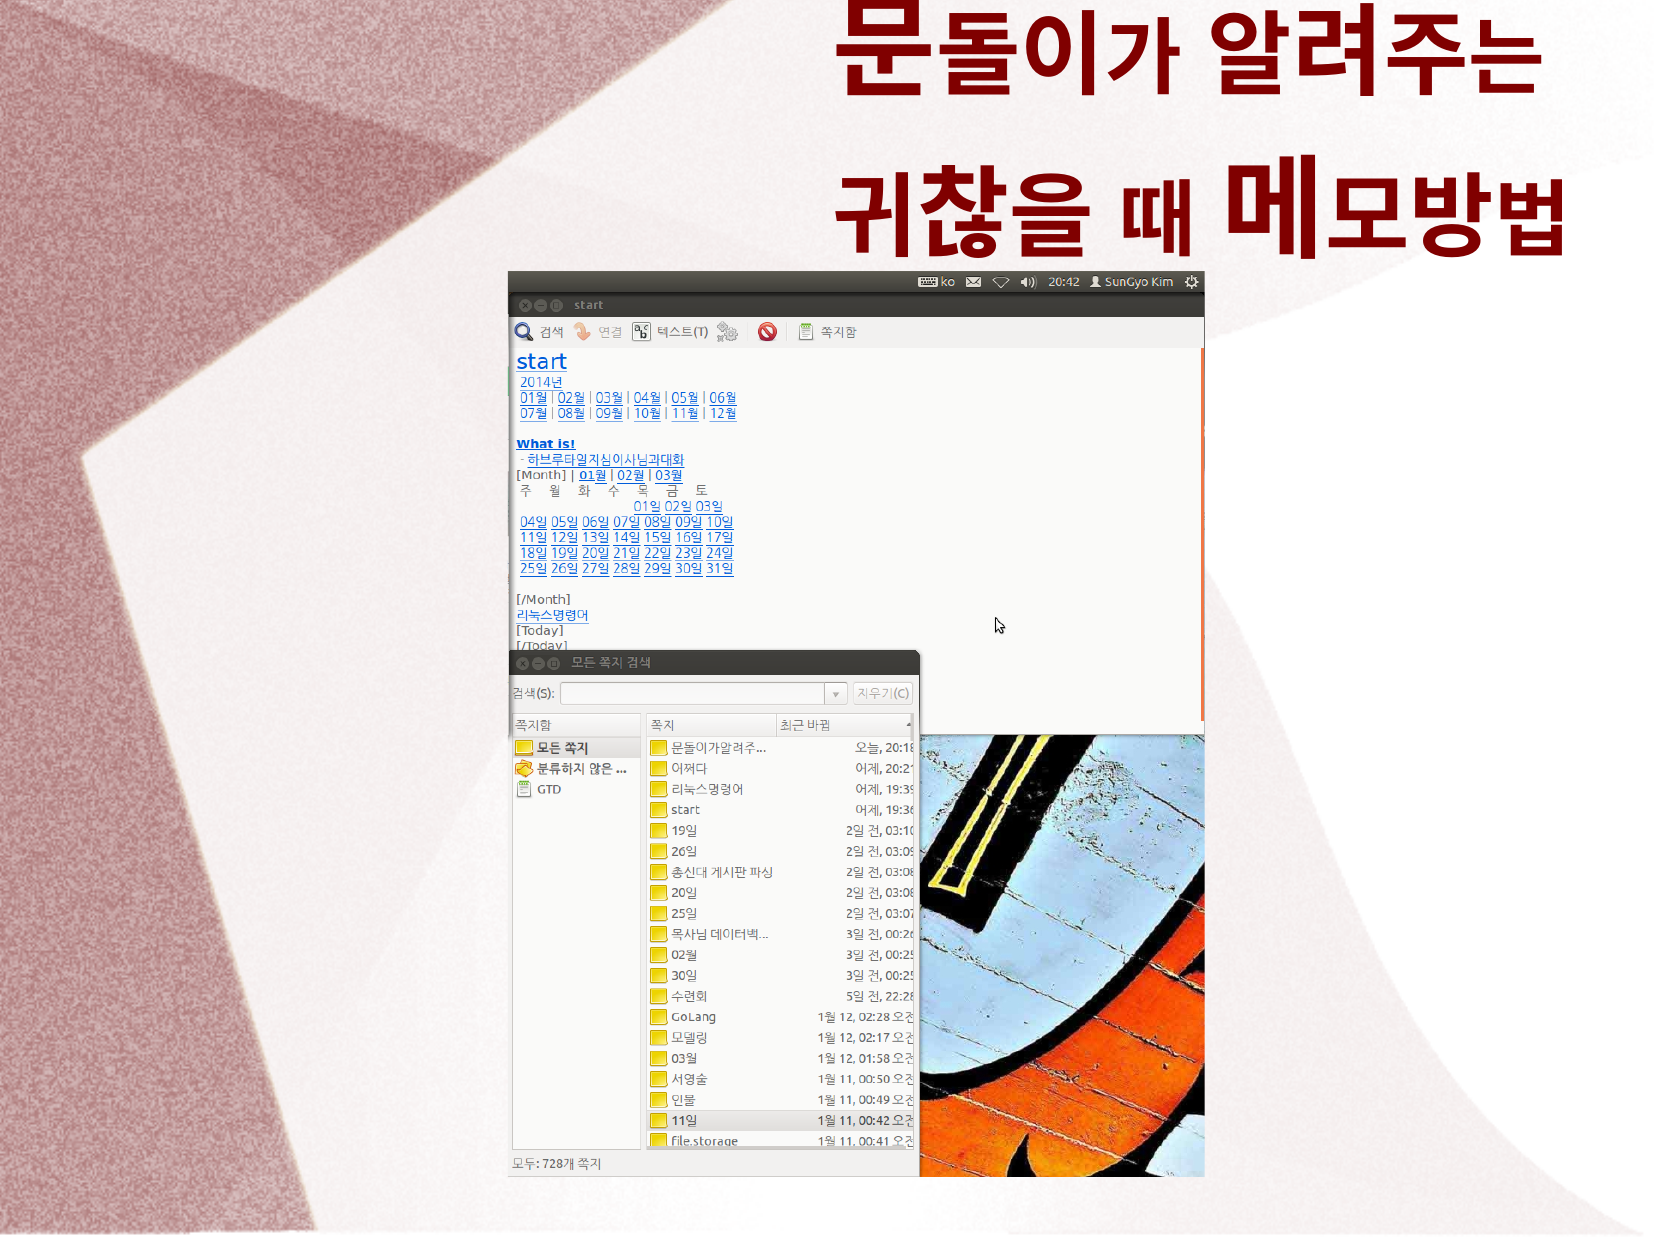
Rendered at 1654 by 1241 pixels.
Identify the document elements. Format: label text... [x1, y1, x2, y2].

title 문돌이가 알려주는 귀찮을 때 메모방법 [82, 25, 1571, 334]
picture [0, 0, 1654, 1241]
picture [863, 9, 904, 24]
